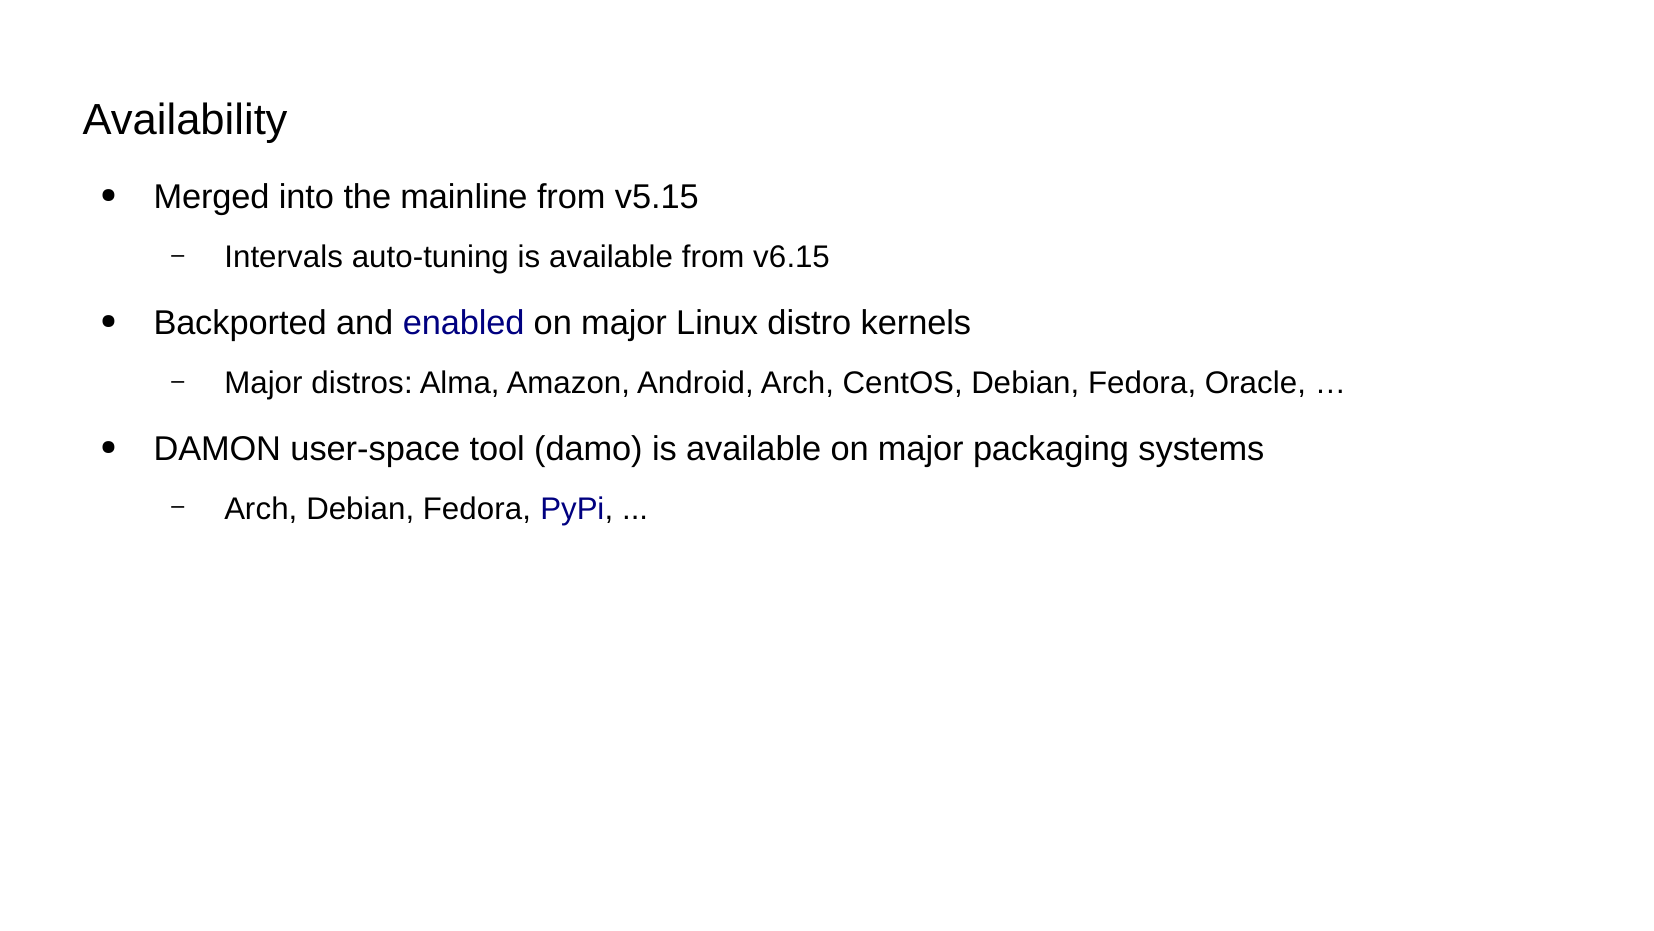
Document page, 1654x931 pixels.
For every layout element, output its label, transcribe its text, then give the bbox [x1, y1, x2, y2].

list Merged into the mainline from v5.15 Intervals auto-tuning is available from v6.15 Backported and enabled on major Linux distro kernels Major distros: Alma, Amazon, Android, Arch, CentOS, Debian, Fedora, Oracle, … DAMON user-space tool (damo) is available on major packaging systems Arch, Debian, Fedora, PyPi, ... [82, 177, 1571, 833]
title Availability [82, 81, 1571, 157]
